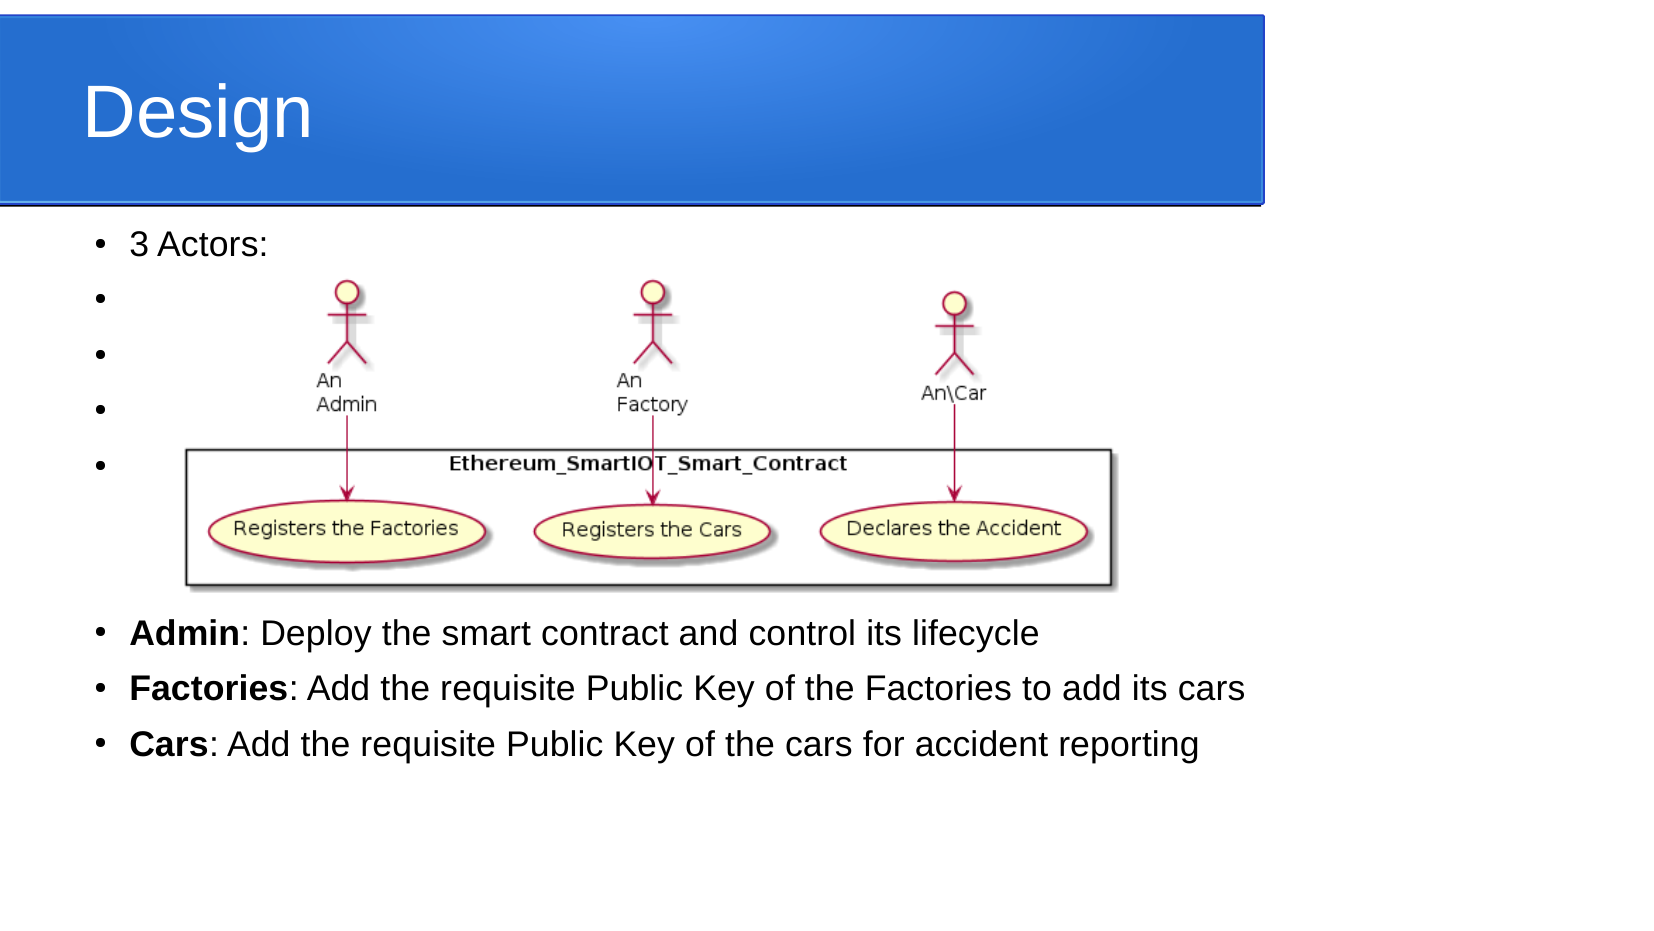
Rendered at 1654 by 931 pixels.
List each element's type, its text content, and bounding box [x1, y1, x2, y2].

list 3 Actors: Admin: Deploy the smart contract and control its lifecycle Factories: Add the requisite Public Key of the Factories to add its cars Cars: Add the requisite Public Key of the cars for accident reporting [82, 224, 1571, 764]
title Design [82, 35, 1235, 189]
picture [176, 272, 1126, 601]
